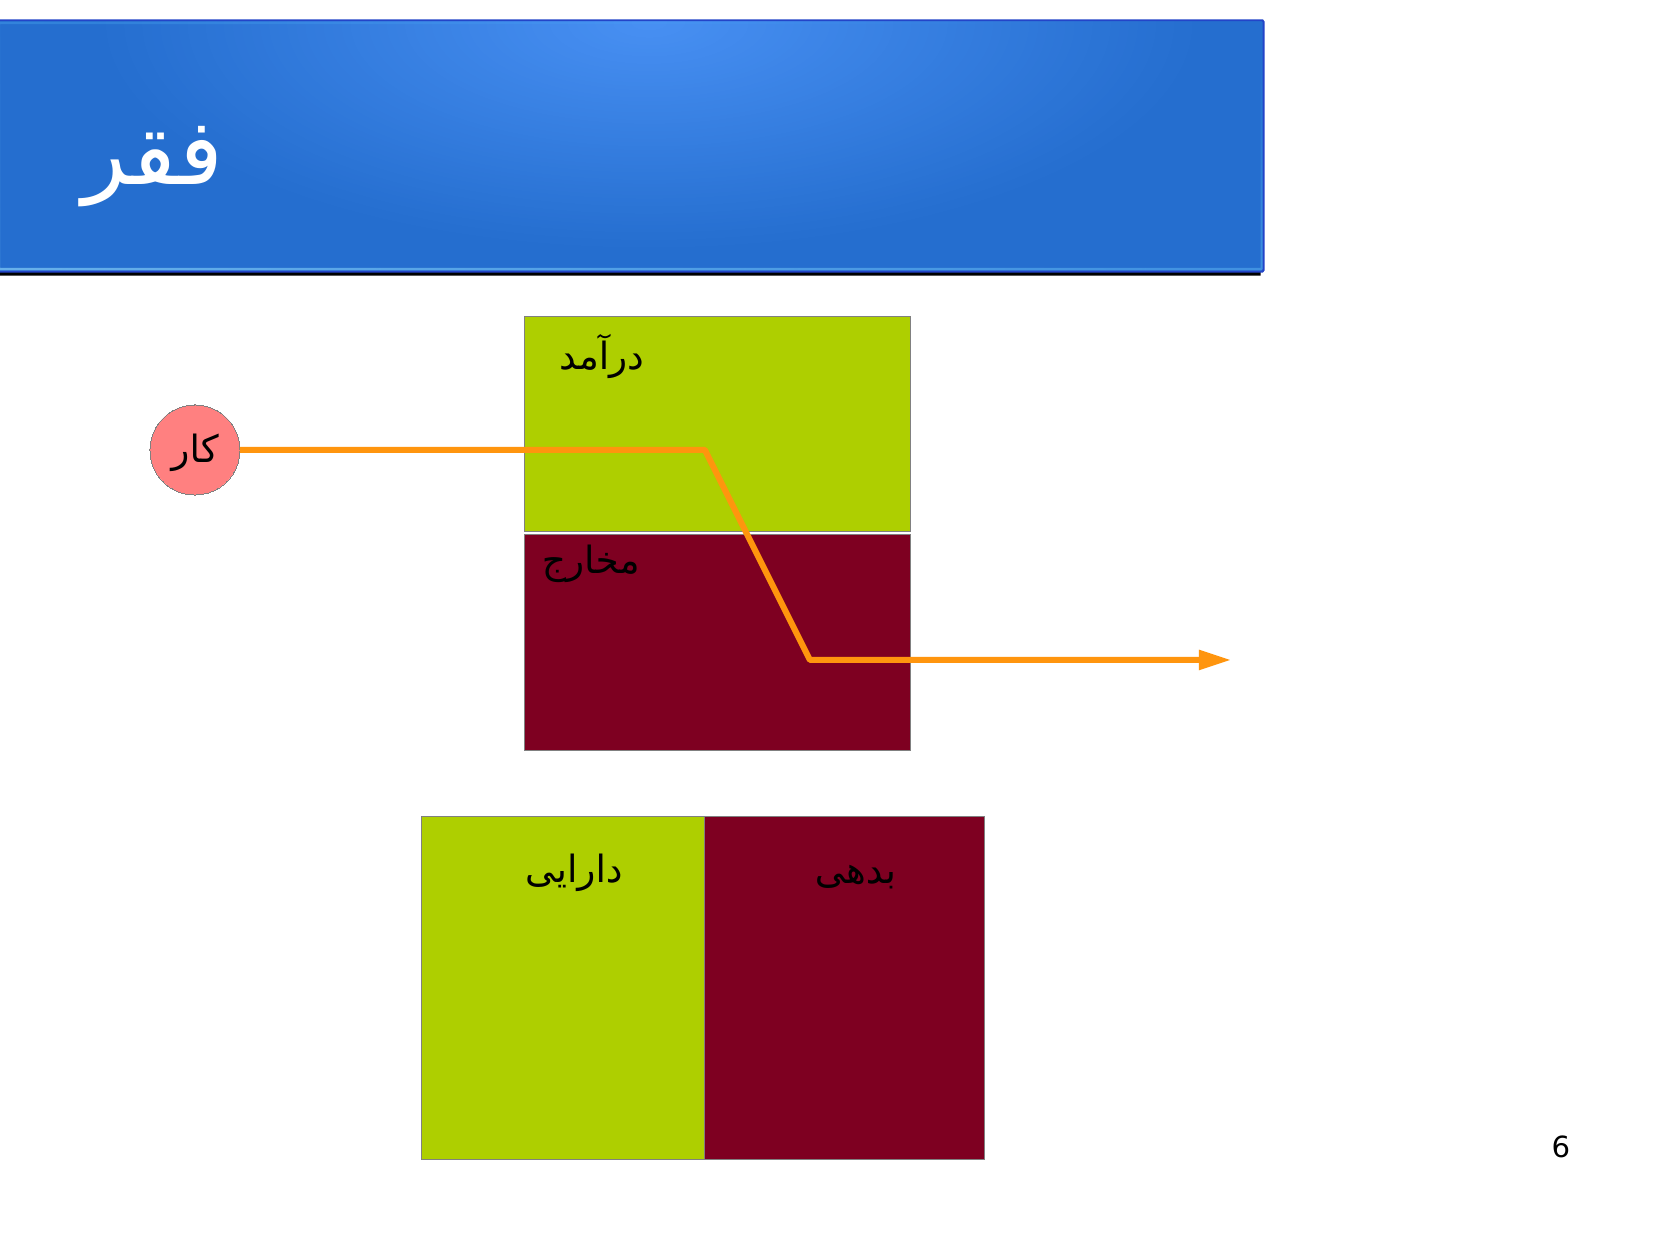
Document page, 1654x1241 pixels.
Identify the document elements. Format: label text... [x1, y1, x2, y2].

text_box درآمد [544, 327, 659, 387]
text_box بدهی [799, 841, 911, 900]
text_box [524, 453, 742, 532]
text_box [421, 816, 985, 1160]
text_box مخارج [527, 531, 655, 590]
text_box [751, 534, 911, 656]
title فقر [82, 49, 1250, 257]
text_box [524, 534, 911, 751]
text_box [524, 316, 911, 532]
text_box دارایی [510, 839, 638, 899]
text_box کار [149, 404, 240, 496]
